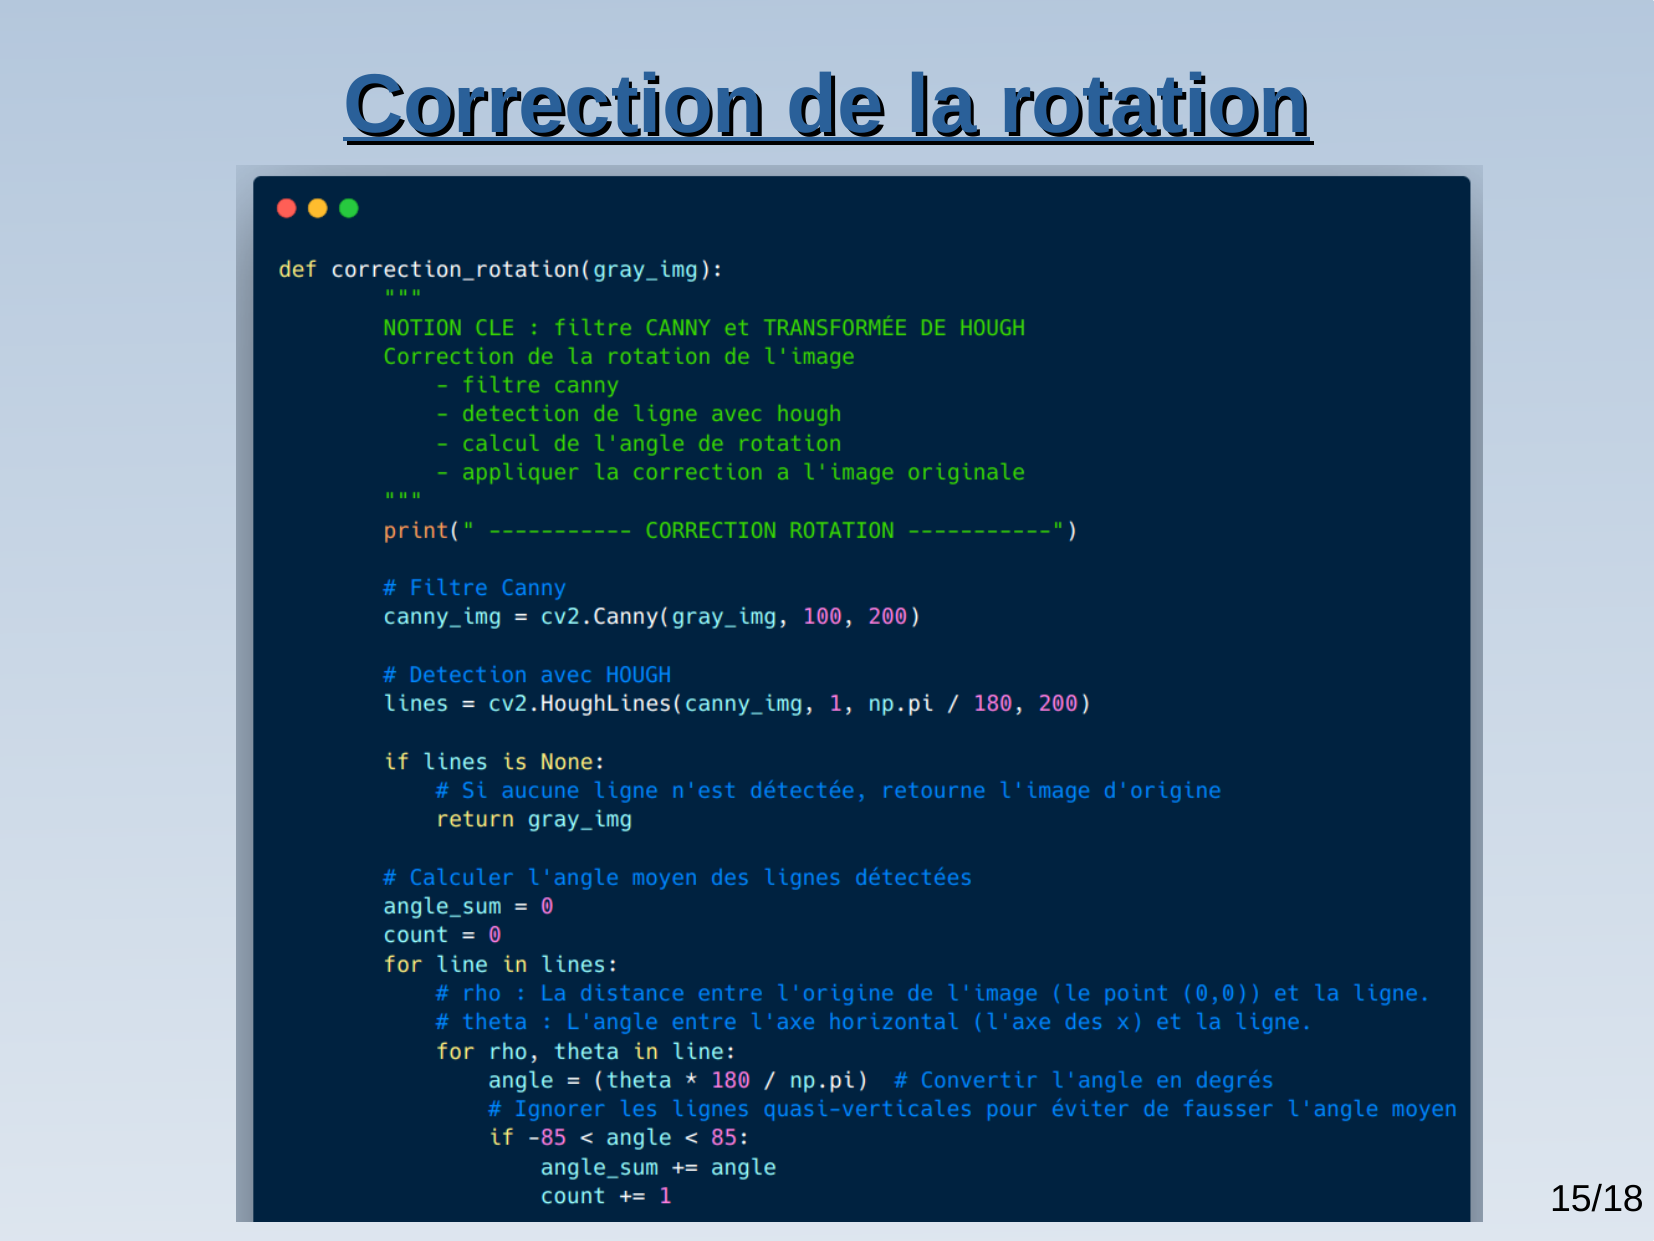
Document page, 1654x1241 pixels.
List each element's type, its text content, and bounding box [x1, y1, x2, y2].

picture [236, 165, 1483, 1222]
title Correction de la rotation [82, 0, 1571, 207]
